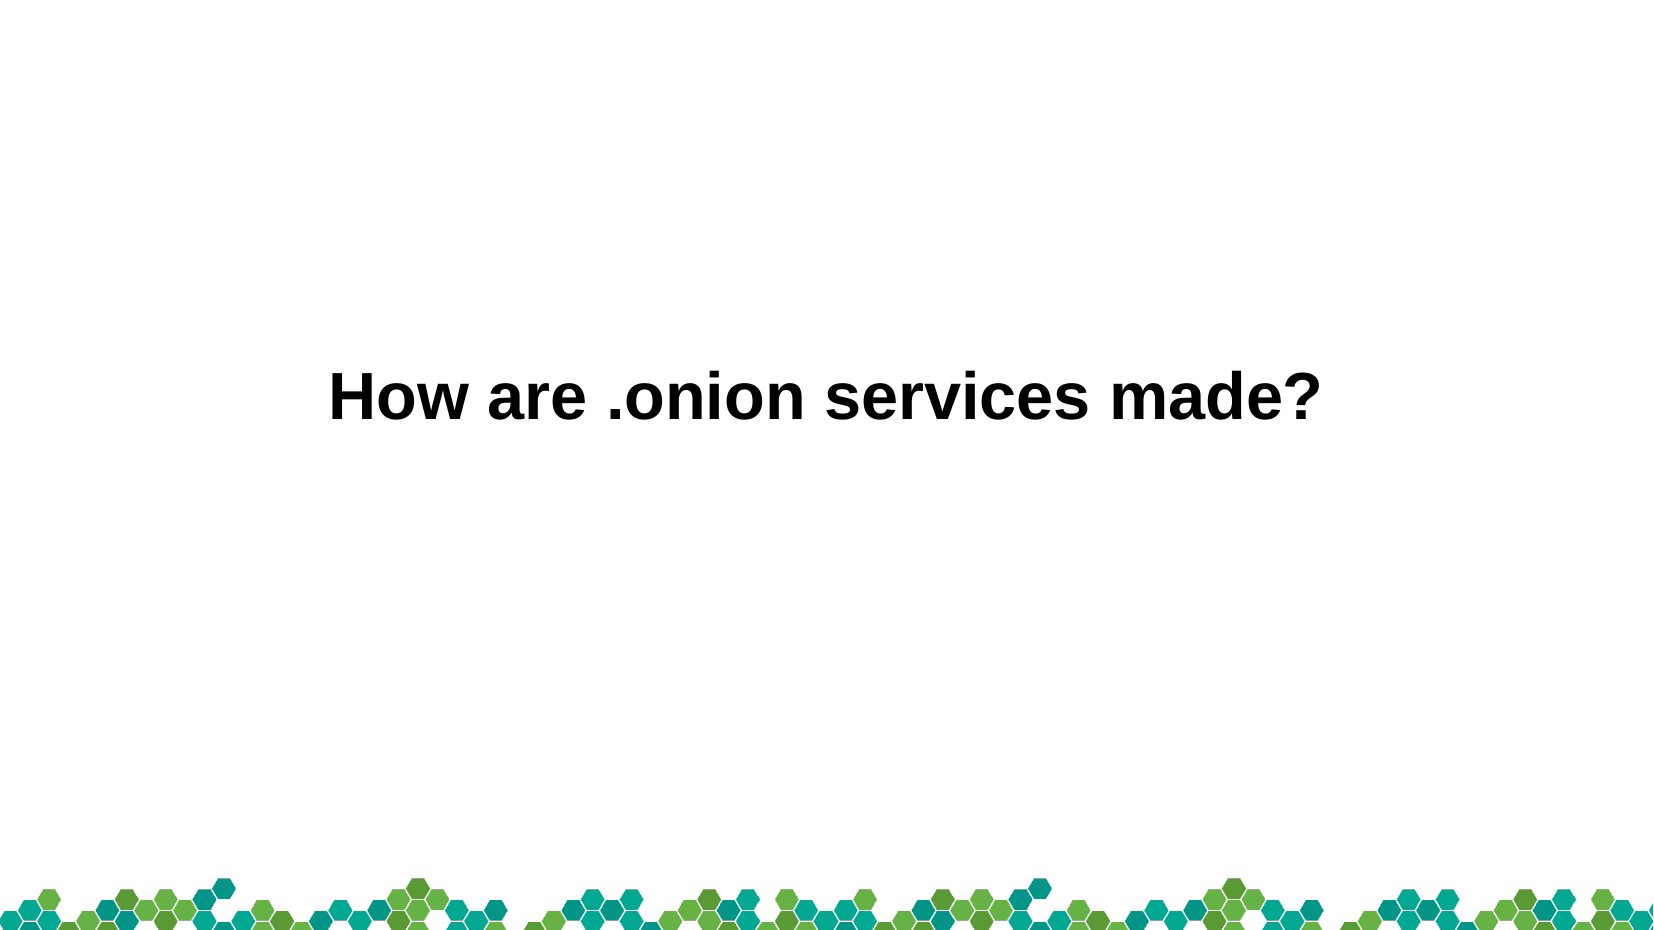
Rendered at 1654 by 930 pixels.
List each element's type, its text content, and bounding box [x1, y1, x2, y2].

picture [0, 870, 1654, 930]
subtitle How are .onion services made? [82, 37, 1571, 757]
